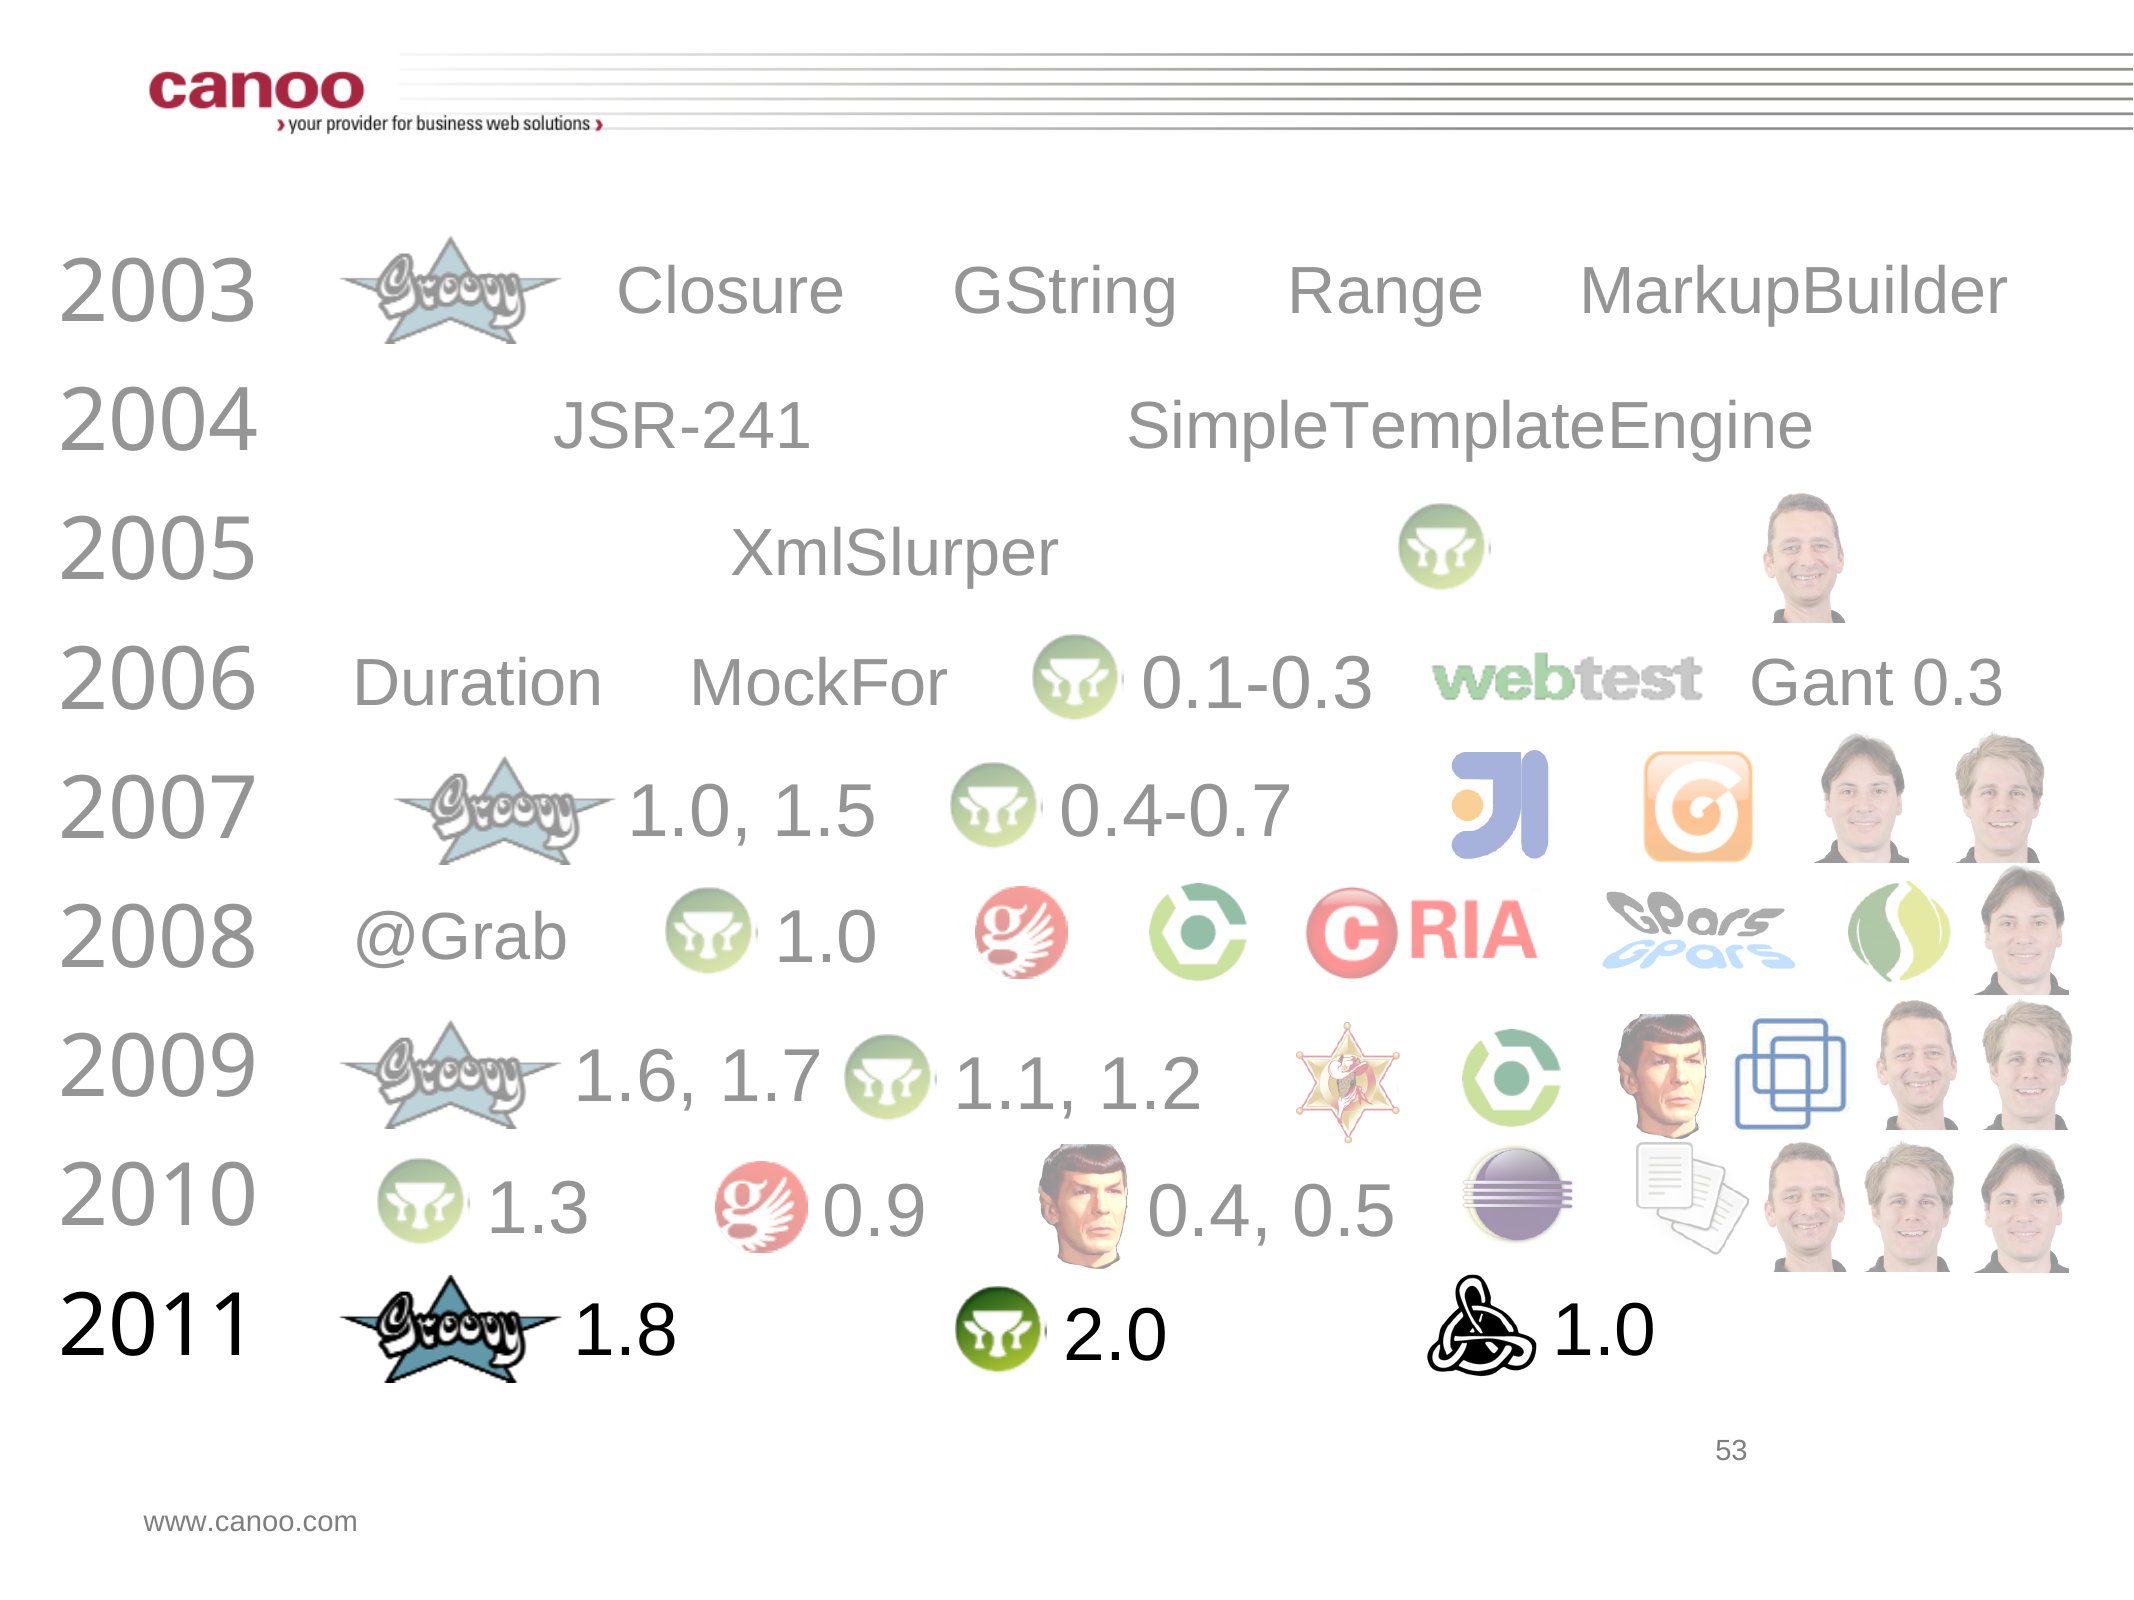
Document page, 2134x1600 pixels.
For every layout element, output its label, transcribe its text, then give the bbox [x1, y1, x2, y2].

picture [37, 225, 2101, 1383]
picture [955, 1286, 1047, 1376]
text_box 1.0 [1537, 1276, 1672, 1378]
picture [0, 21, 2134, 188]
text_box 1.8 [559, 1276, 693, 1378]
text_box 2011 [43, 1276, 297, 1380]
text_box 2.0 [1049, 1278, 1184, 1384]
text_box <number> [1705, 1423, 1758, 1474]
